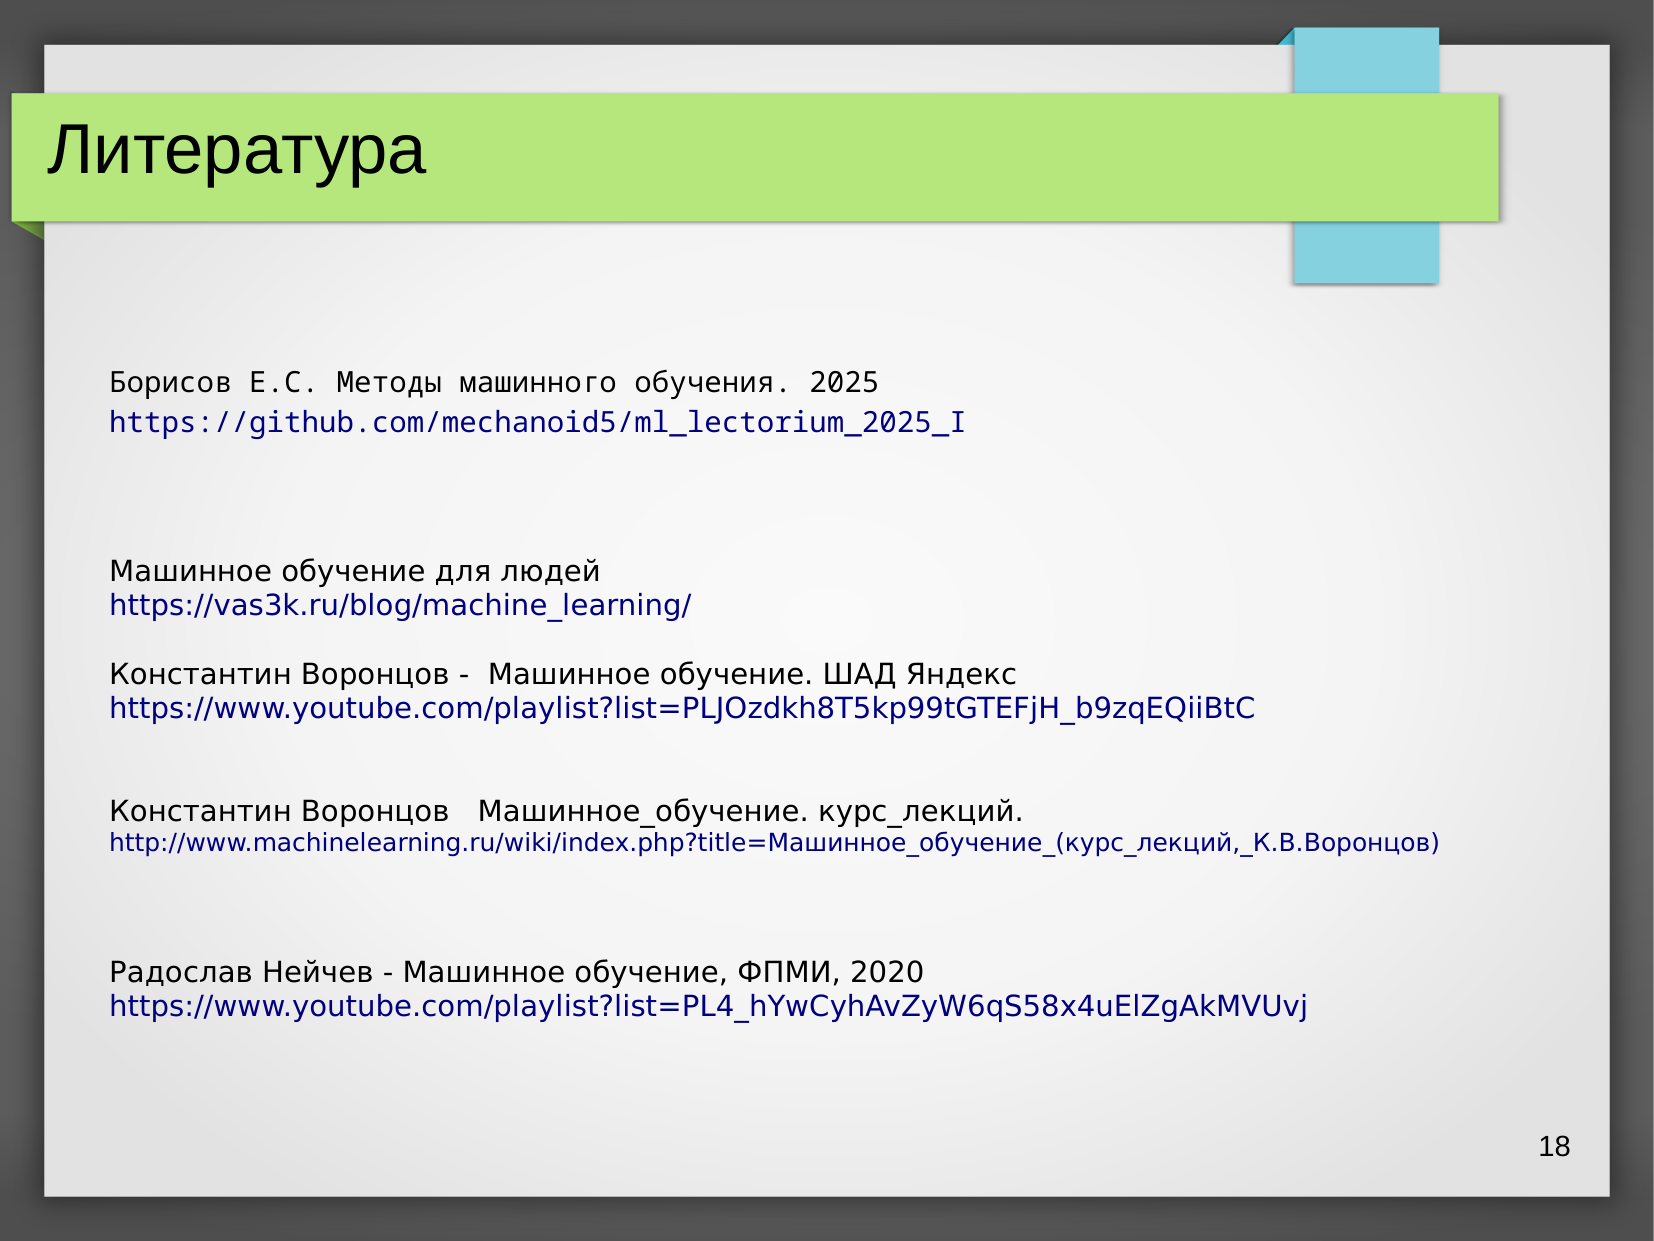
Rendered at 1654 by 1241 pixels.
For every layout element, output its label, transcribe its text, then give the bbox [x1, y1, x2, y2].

text_box Борисов Е.С. Методы машинного обучения. 2025 https://github.com/mechanoid5/ml_lectorium_2025_I Машинное обучение для людей https://vas3k.ru/blog/machine_learning/ Константин Воронцов - Машинное обучение. ШАД Яндекс https://www.youtube.com/playlist?list=PLJOzdkh8T5kp99tGTEFjH_b9zqEQiiBtC Константин Воронцов Машинное_обучение. курс_лекций. http://www.machinelearning.ru/wiki/index.php?title=Машинное_обучение_(курс_лекций,_К.В.Воронцов) Радослав Нейчев - Машинное обучение, ФПМИ, 2020 https://www.youtube.com/playlist?list=PL4_hYwCyhAvZyW6qS58x4uElZgAkMVUvj [94, 353, 1571, 1044]
picture [0, 0, 1654, 1241]
title Литература [47, 96, 1536, 201]
